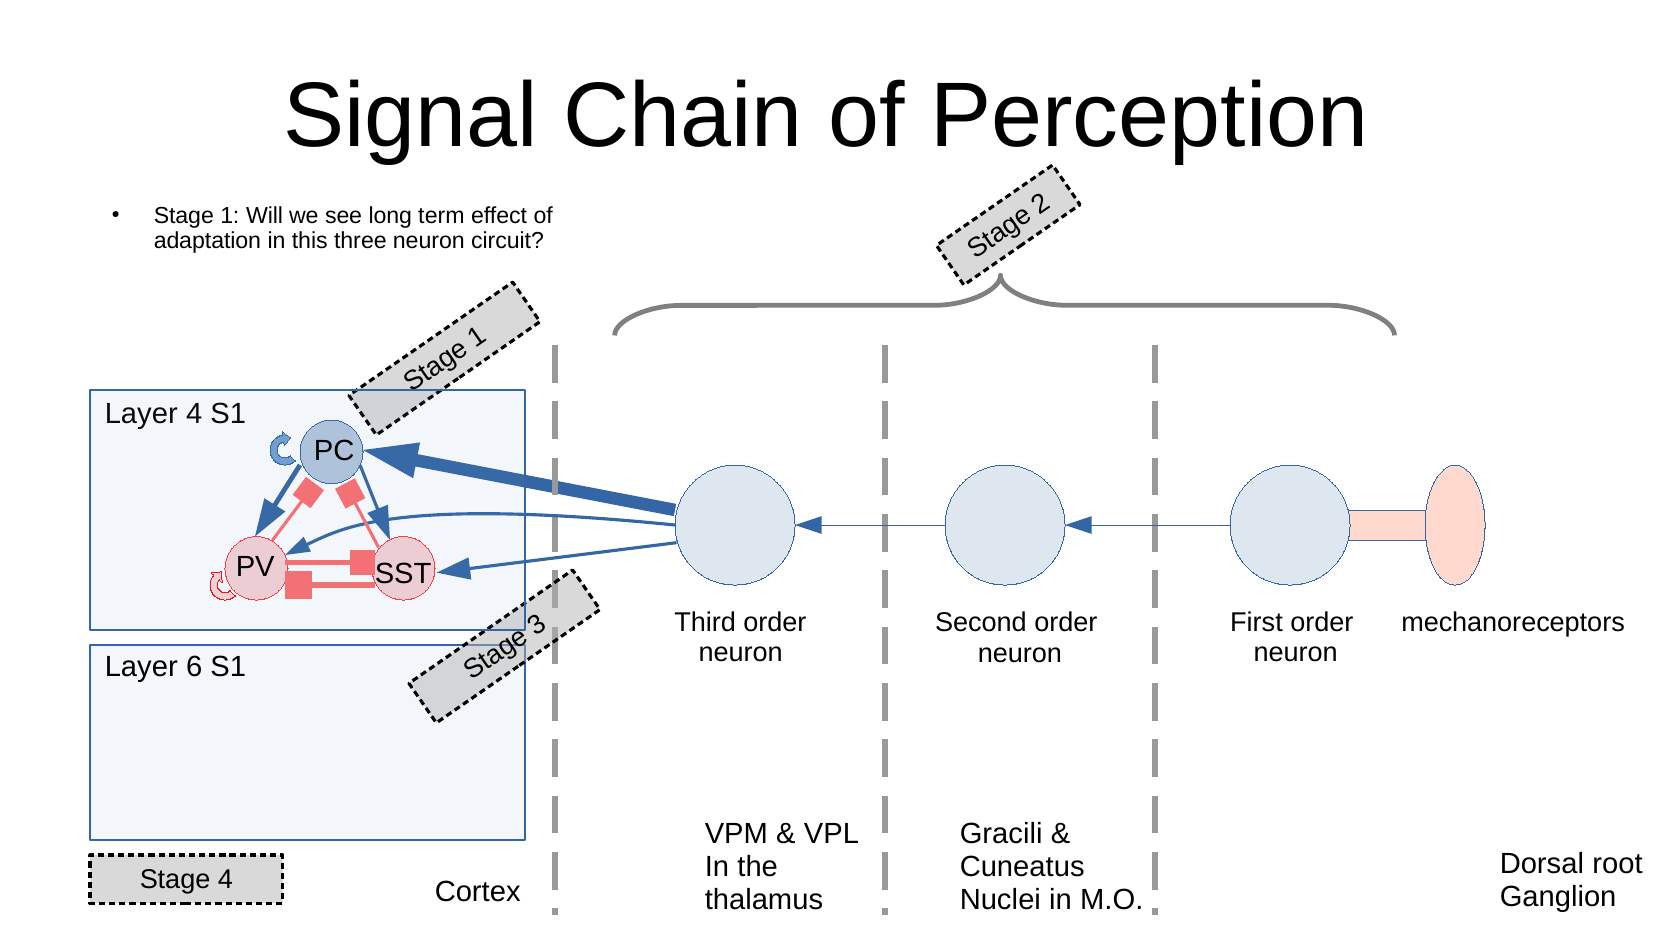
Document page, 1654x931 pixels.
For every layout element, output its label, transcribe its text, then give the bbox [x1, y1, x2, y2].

text_box Third order neuron [640, 599, 841, 676]
text_box Cortex [420, 867, 556, 916]
list Stage 1: Will we see long term effect of adaptation in this three neuron circuit? [97, 202, 616, 256]
text_box Stage 2 [936, 165, 1081, 286]
text_box Second order neuron [870, 600, 1171, 676]
text_box [90, 390, 526, 631]
title Signal Chain of Perception [82, 37, 1571, 193]
text_box Stage 4 [90, 855, 283, 904]
text_box Layer 6 S1 [90, 642, 331, 691]
text_box SST [360, 549, 496, 631]
text_box [90, 645, 526, 841]
text_box Stage 1 [356, 282, 541, 390]
text_box [675, 465, 796, 586]
text_box Gracili & Cuneatus Nuclei in M.O. [945, 810, 1171, 931]
text_box PC [299, 426, 375, 474]
text_box Dorsal root Ganglion [1485, 840, 1654, 931]
text_box [1230, 465, 1486, 586]
text_box VPM & VPL In the thalamus [690, 810, 886, 924]
text_box Stage 3 [408, 570, 601, 723]
text_box PV [221, 542, 297, 591]
text_box mechanoreceptors [1345, 599, 1654, 676]
text_box [945, 465, 1066, 586]
text_box First order neuron [1195, 599, 1345, 676]
